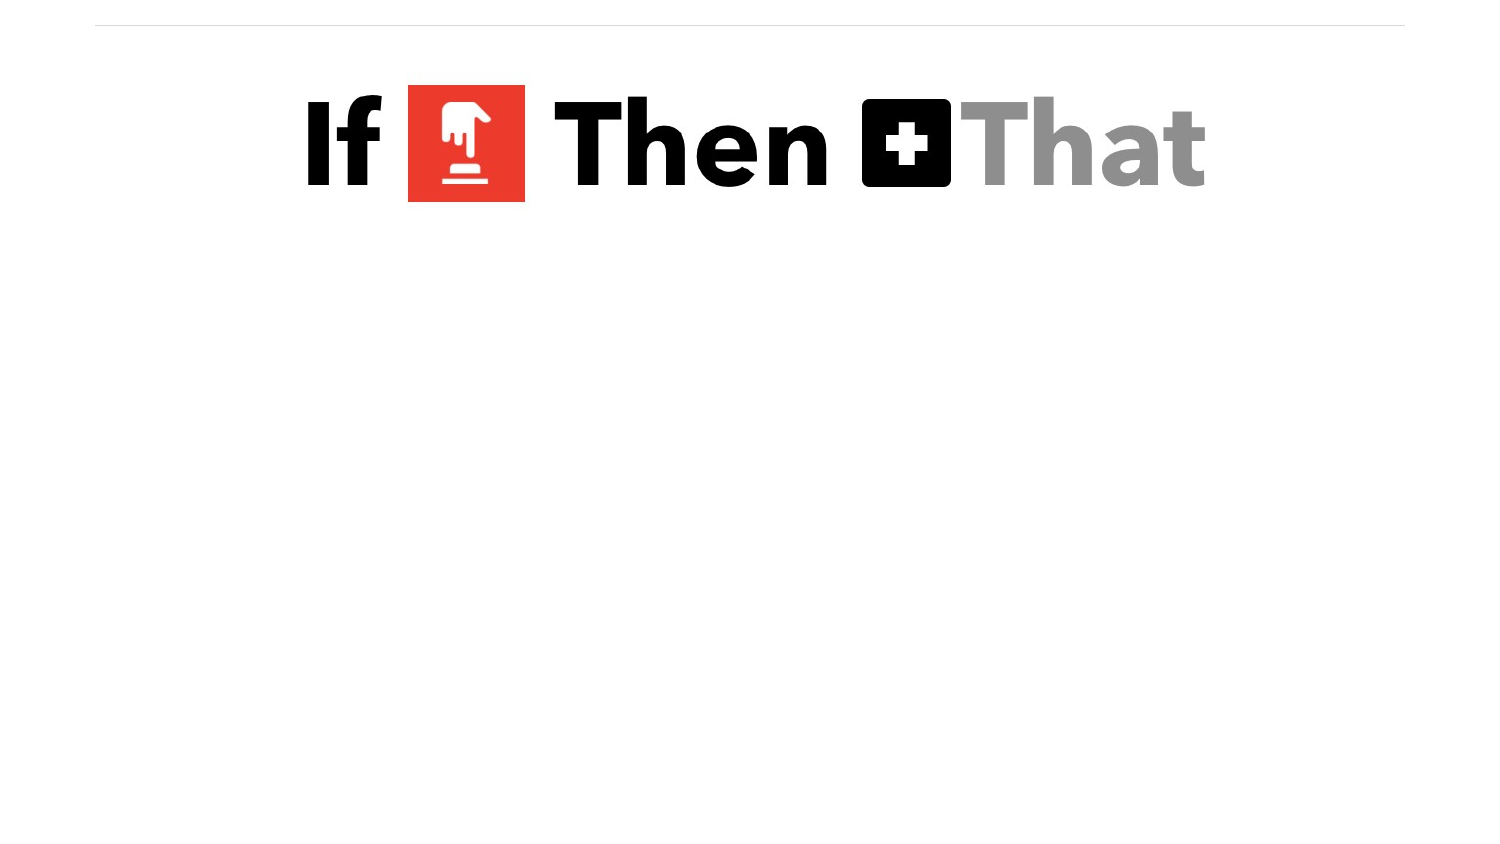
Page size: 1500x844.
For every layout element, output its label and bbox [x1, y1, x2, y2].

picture [95, 24, 1405, 819]
